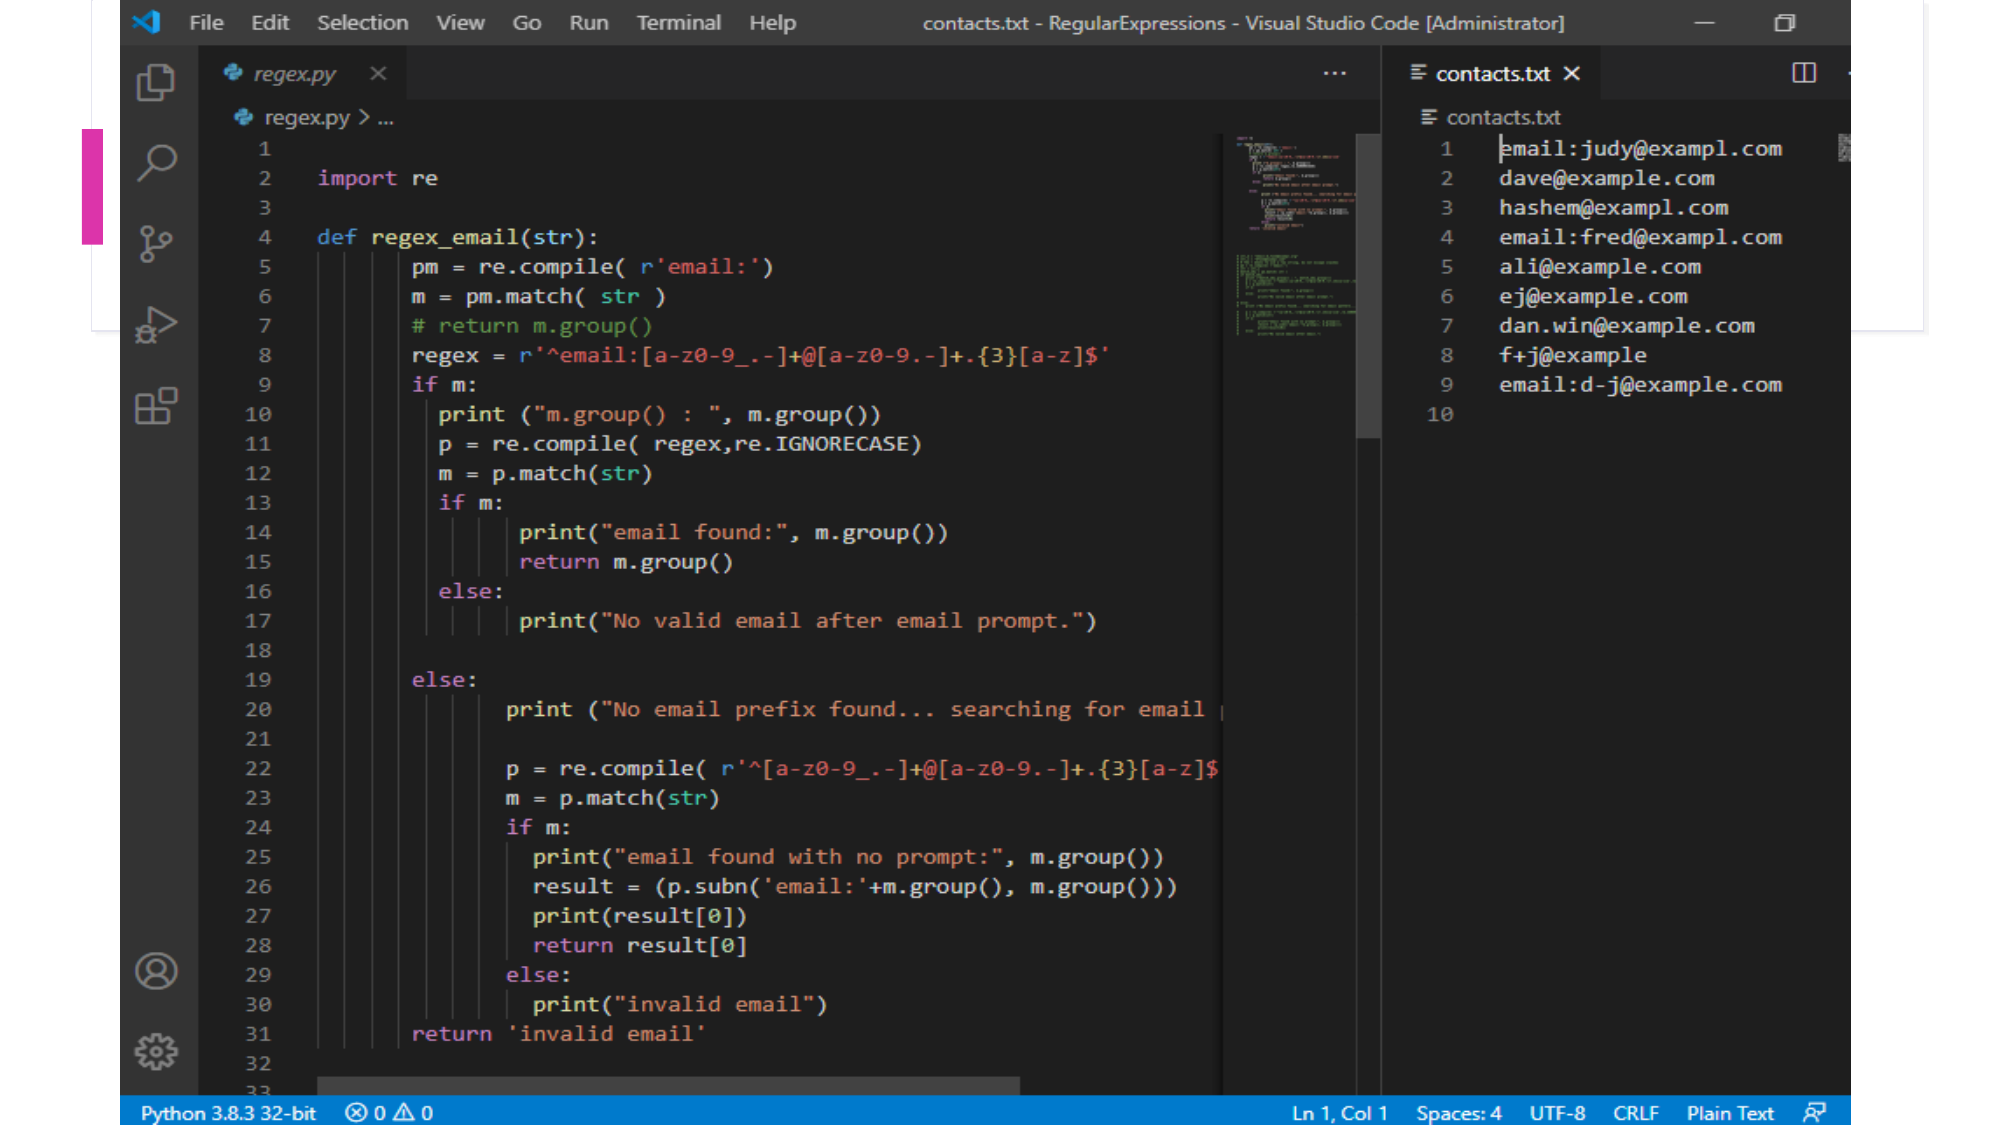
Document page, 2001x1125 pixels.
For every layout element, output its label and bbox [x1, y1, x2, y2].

picture [120, 0, 1851, 1125]
